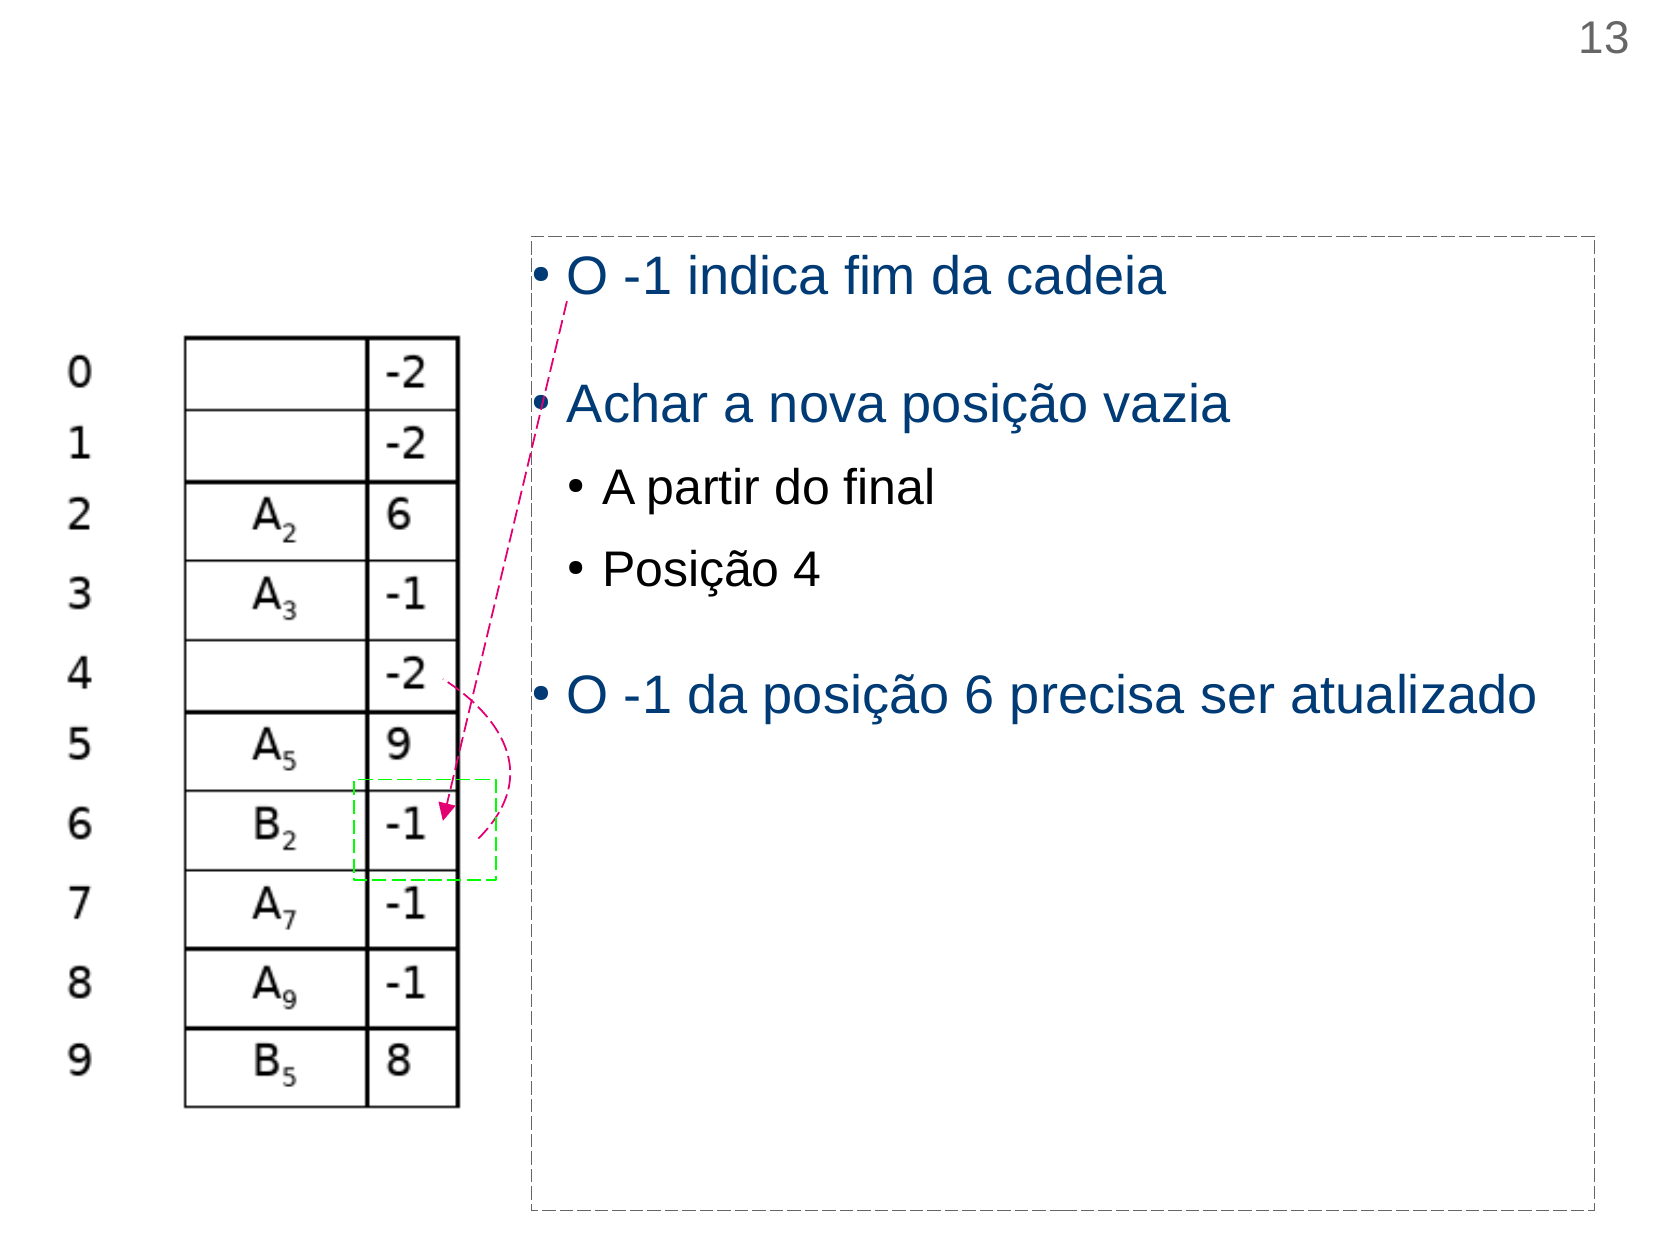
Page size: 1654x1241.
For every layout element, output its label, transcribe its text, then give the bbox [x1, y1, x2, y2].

list O -1 indica fim da cadeia Achar a nova posição vazia A partir do final Posição 4 O -1 da posição 6 precisa ser atualizado [531, 236, 1595, 1211]
picture [64, 330, 467, 1115]
